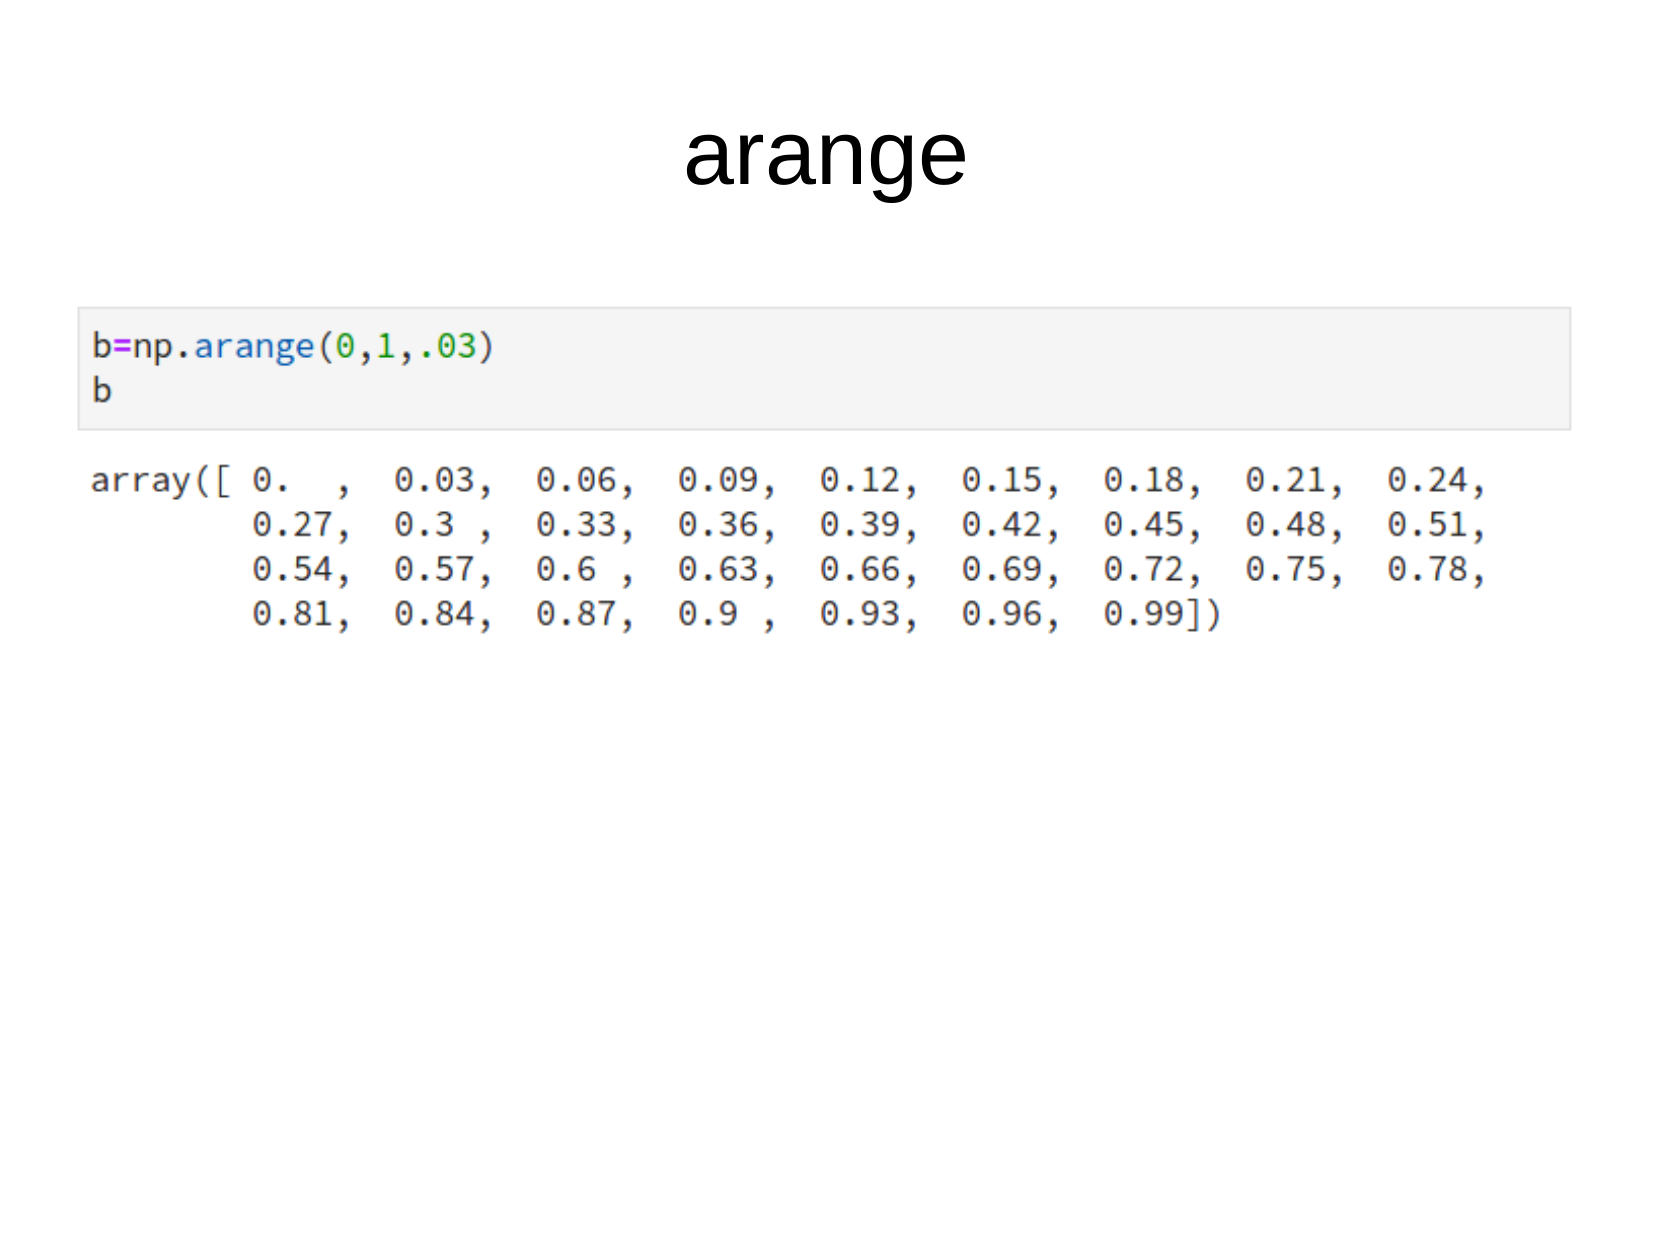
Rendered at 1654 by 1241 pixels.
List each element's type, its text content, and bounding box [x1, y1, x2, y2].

title arange [82, 49, 1571, 257]
picture [70, 287, 1584, 650]
